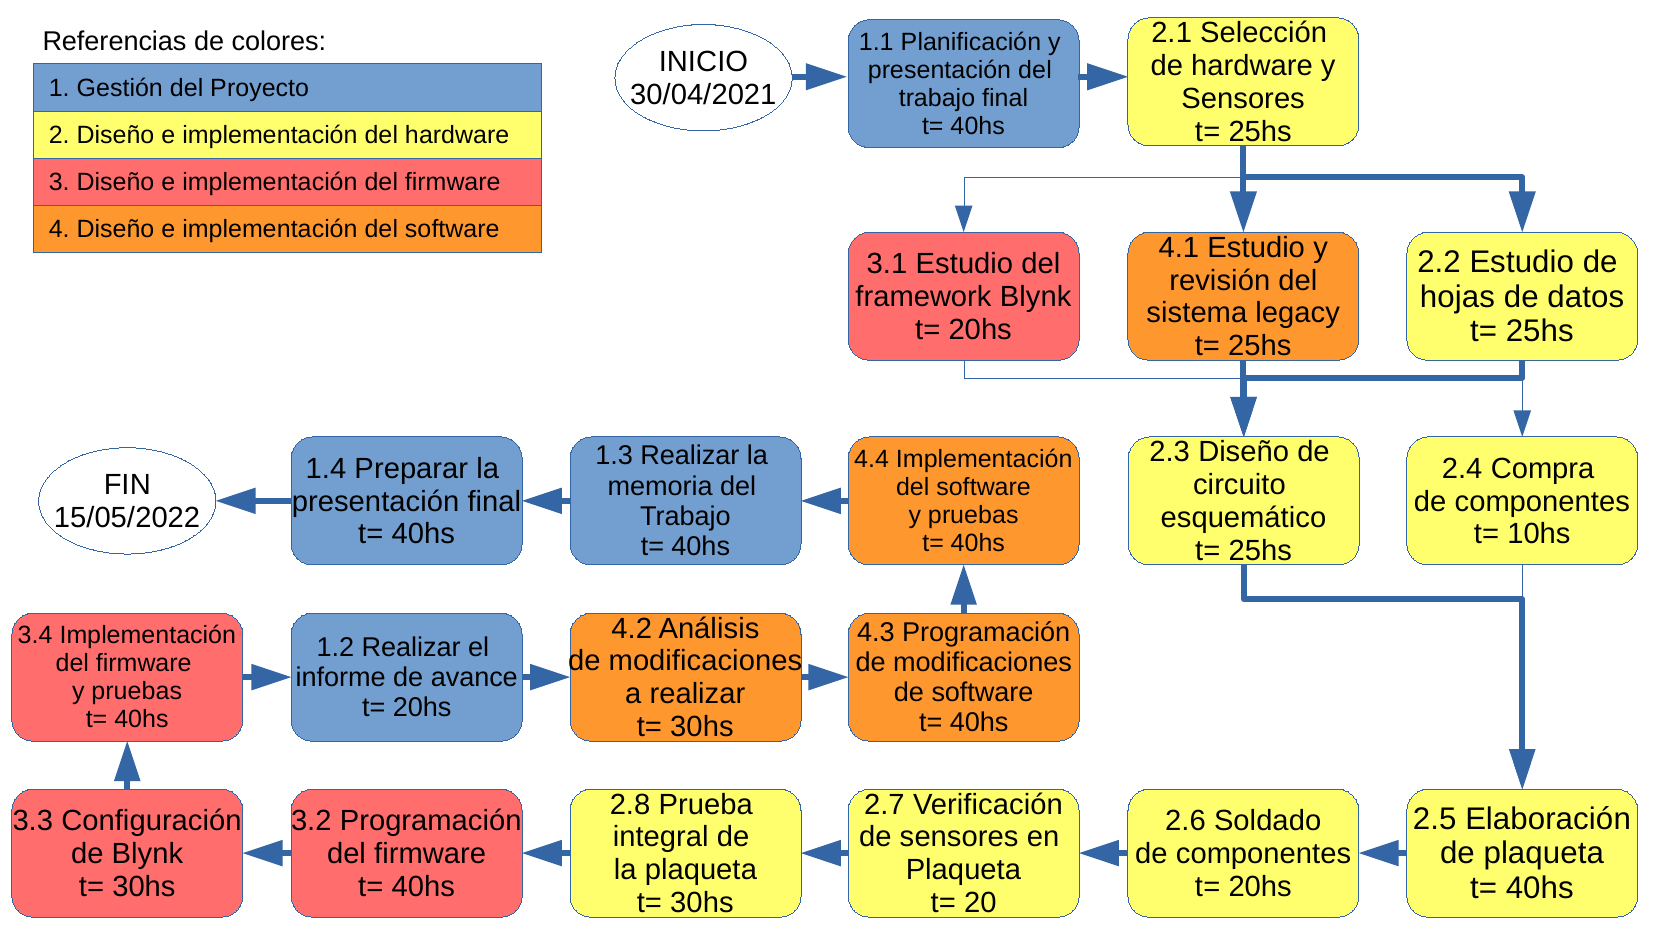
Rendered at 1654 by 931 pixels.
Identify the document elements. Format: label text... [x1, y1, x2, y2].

text_box 1. Gestión del Proyecto [33, 63, 542, 111]
text_box 4.3 Programación de modificaciones de software t= 40hs [848, 613, 1080, 742]
text_box 2.6 Soldado de componentes t= 20hs [1127, 789, 1359, 918]
text_box FIN 15/05/2022 [38, 447, 216, 555]
text_box 1.1 Planificación y presentación del trabajo final t= 40hs [848, 19, 1080, 148]
text_box 2.1 Selección de hardware y Sensores t= 25hs [1127, 17, 1359, 146]
text_box 2.5 Elaboración de plaqueta t= 40hs [1406, 789, 1638, 918]
text_box 3.3 Configuración de Blynk t= 30hs [11, 789, 243, 918]
text_box 2.3 Diseño de circuito esquemático t= 25hs [1128, 436, 1360, 565]
text_box 2.2 Estudio de hojas de datos t= 25hs [1406, 232, 1638, 361]
text_box 1.3 Realizar la memoria del Trabajo t= 40hs [570, 436, 802, 565]
text_box 2. Diseño e implementación del hardware [33, 111, 542, 158]
text_box 4.4 Implementación del software y pruebas t= 40hs [848, 436, 1080, 565]
text_box 1.4 Preparar la presentación final t= 40hs [291, 436, 523, 565]
text_box Referencias de colores: [27, 18, 341, 64]
text_box 4. Diseño e implementación del software [33, 205, 542, 253]
text_box 2.7 Verificación de sensores en Plaqueta t= 20 [848, 789, 1080, 918]
text_box INICIO 30/04/2021 [614, 24, 793, 131]
text_box 4.1 Estudio y revisión del sistema legacy t= 25hs [1127, 232, 1359, 361]
text_box 4.2 Análisis de modificaciones a realizar t= 30hs [570, 613, 802, 742]
text_box 3.2 Programación del firmware t= 40hs [291, 789, 523, 918]
text_box 3.1 Estudio del framework Blynk t= 20hs [848, 232, 1080, 361]
text_box 1.2 Realizar el informe de avance t= 20hs [291, 613, 523, 742]
text_box 3. Diseño e implementación del firmware [33, 158, 542, 205]
text_box 3.4 Implementación del firmware y pruebas t= 40hs [11, 613, 243, 742]
text_box 2.8 Prueba integral de la plaqueta t= 30hs [570, 789, 802, 918]
text_box 2.4 Compra de componentes t= 10hs [1406, 436, 1638, 565]
